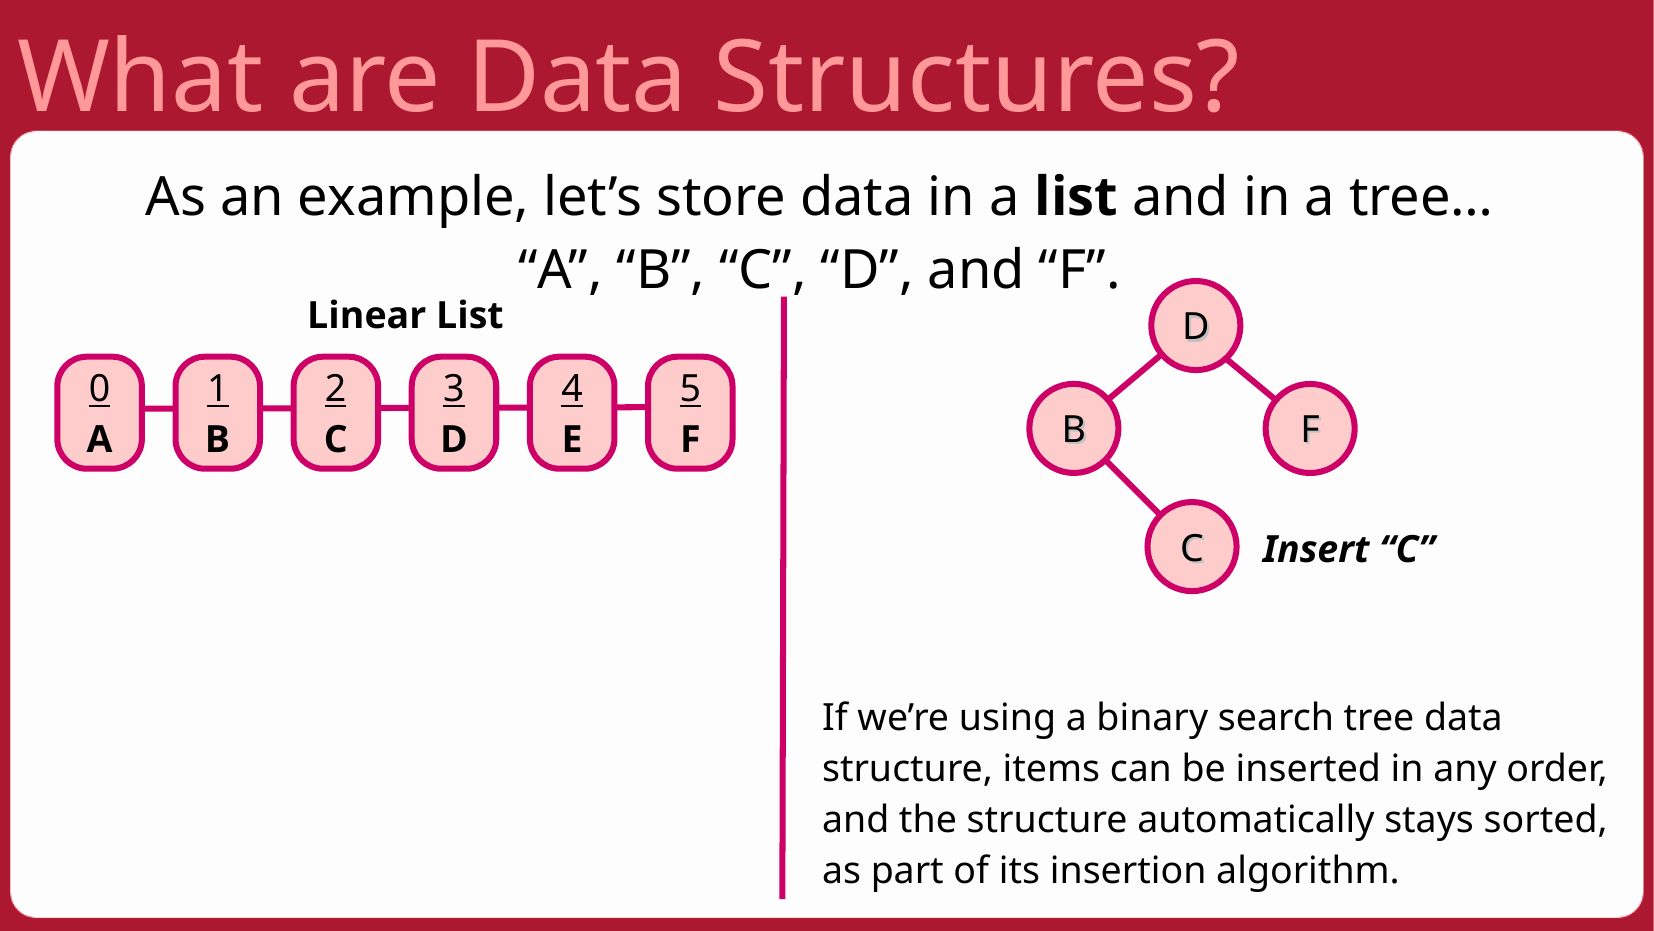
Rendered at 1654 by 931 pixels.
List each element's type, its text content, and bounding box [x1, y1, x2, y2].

text_box 0 A [57, 356, 142, 469]
text_box 2 C [293, 356, 379, 469]
text_box Linear List [30, 282, 782, 346]
text_box As an example, let’s store data in a list and in a tree… “A”, “B”, “C”, “D”, and “F”. [62, 157, 1577, 279]
text_box Insert “C” [1224, 495, 1474, 601]
text_box 3 D [411, 356, 497, 469]
text_box C [1147, 502, 1237, 592]
text_box B [1029, 383, 1119, 473]
picture [0, 0, 1654, 931]
text_box 5 F [648, 356, 733, 469]
text_box F [1265, 383, 1355, 474]
text_box If we’re using a binary search tree data structure, items can be inserted in any order, and the structure automatically stays sorted, as part of its insertion algorithm. [822, 690, 1615, 900]
text_box 4 E [529, 356, 615, 469]
text_box D [1151, 280, 1241, 371]
text_box 1 B [175, 356, 261, 469]
title What are Data Structures? [17, 8, 1573, 136]
